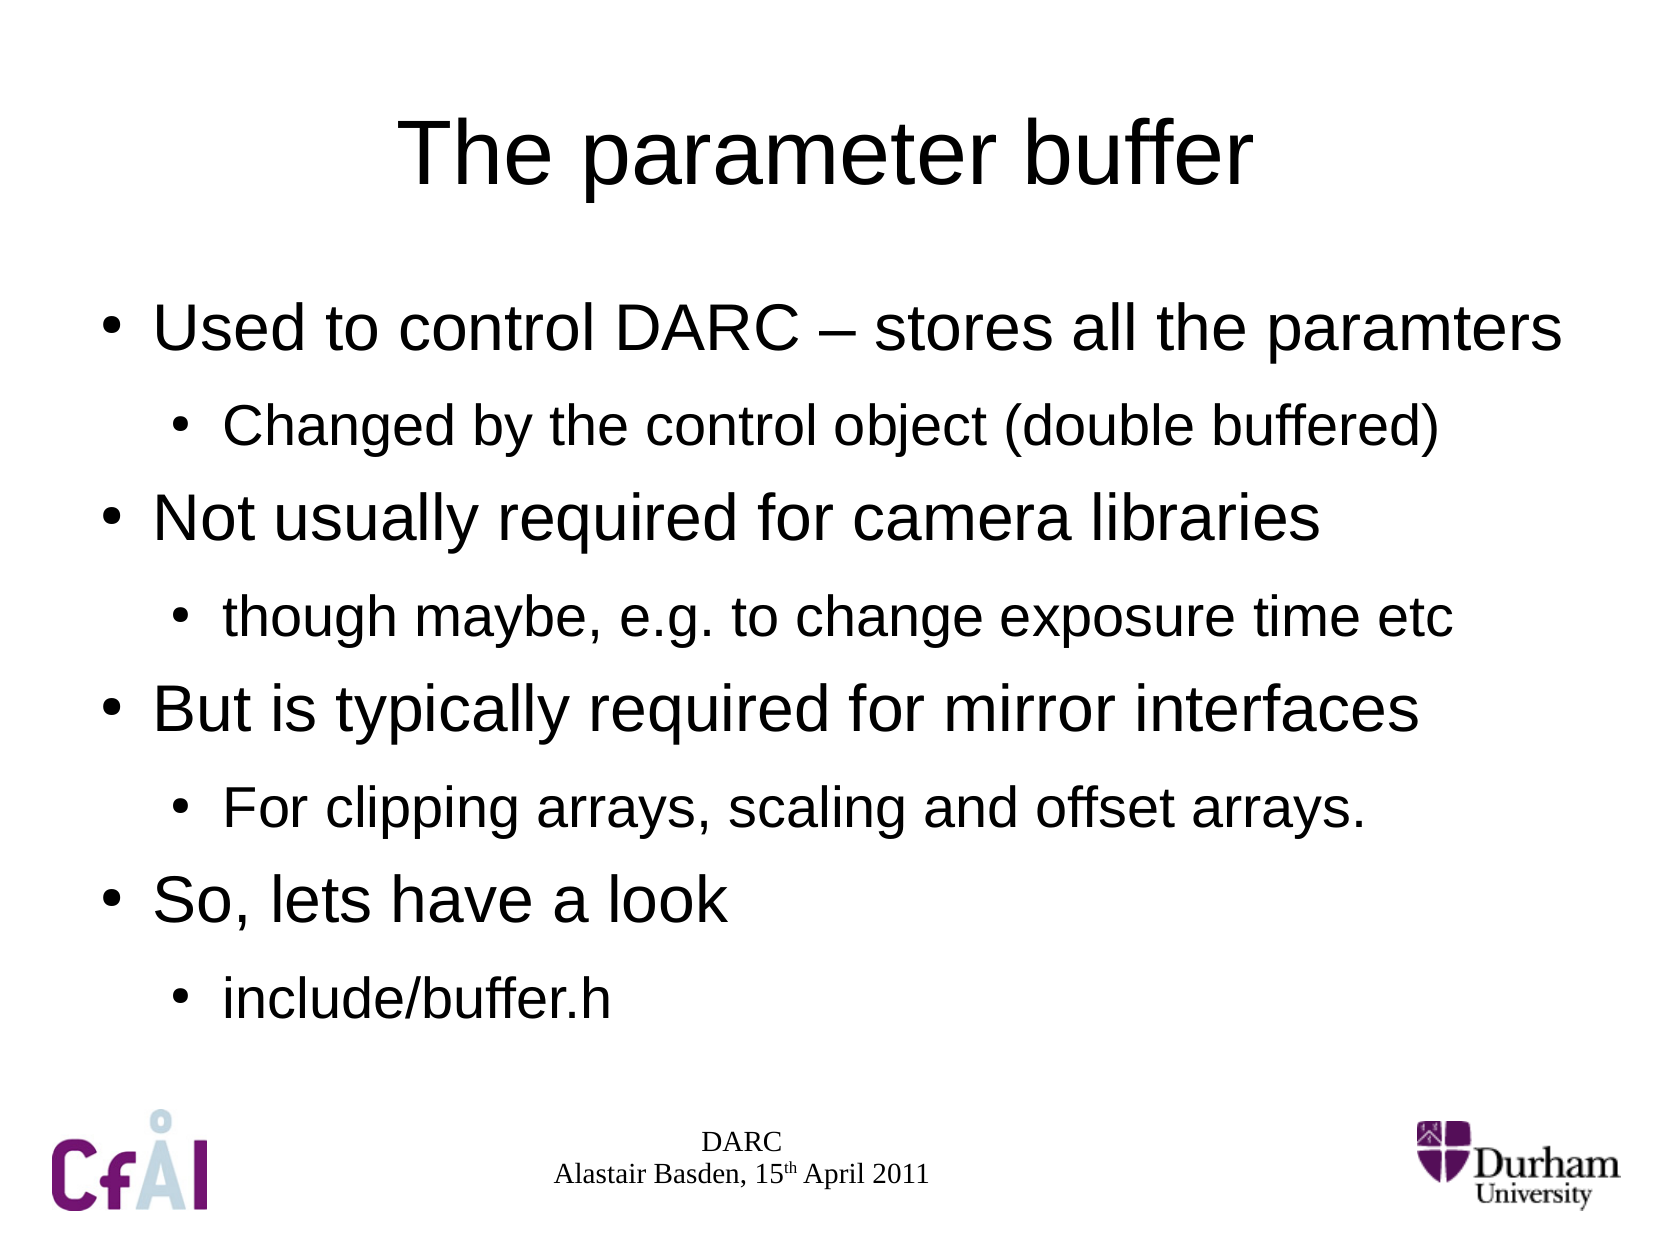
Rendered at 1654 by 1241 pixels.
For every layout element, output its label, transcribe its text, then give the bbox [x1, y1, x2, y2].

list Used to control DARC – stores all the paramters Changed by the control object (double buffered) Not usually required for camera libraries though maybe, e.g. to change exposure time etc But is typically required for mirror interfaces For clipping arrays, scaling and offset arrays. So, lets have a look include/buffer.h [82, 290, 1571, 1109]
picture [52, 1109, 207, 1211]
title The parameter buffer [82, 56, 1571, 250]
picture [1417, 1121, 1621, 1211]
